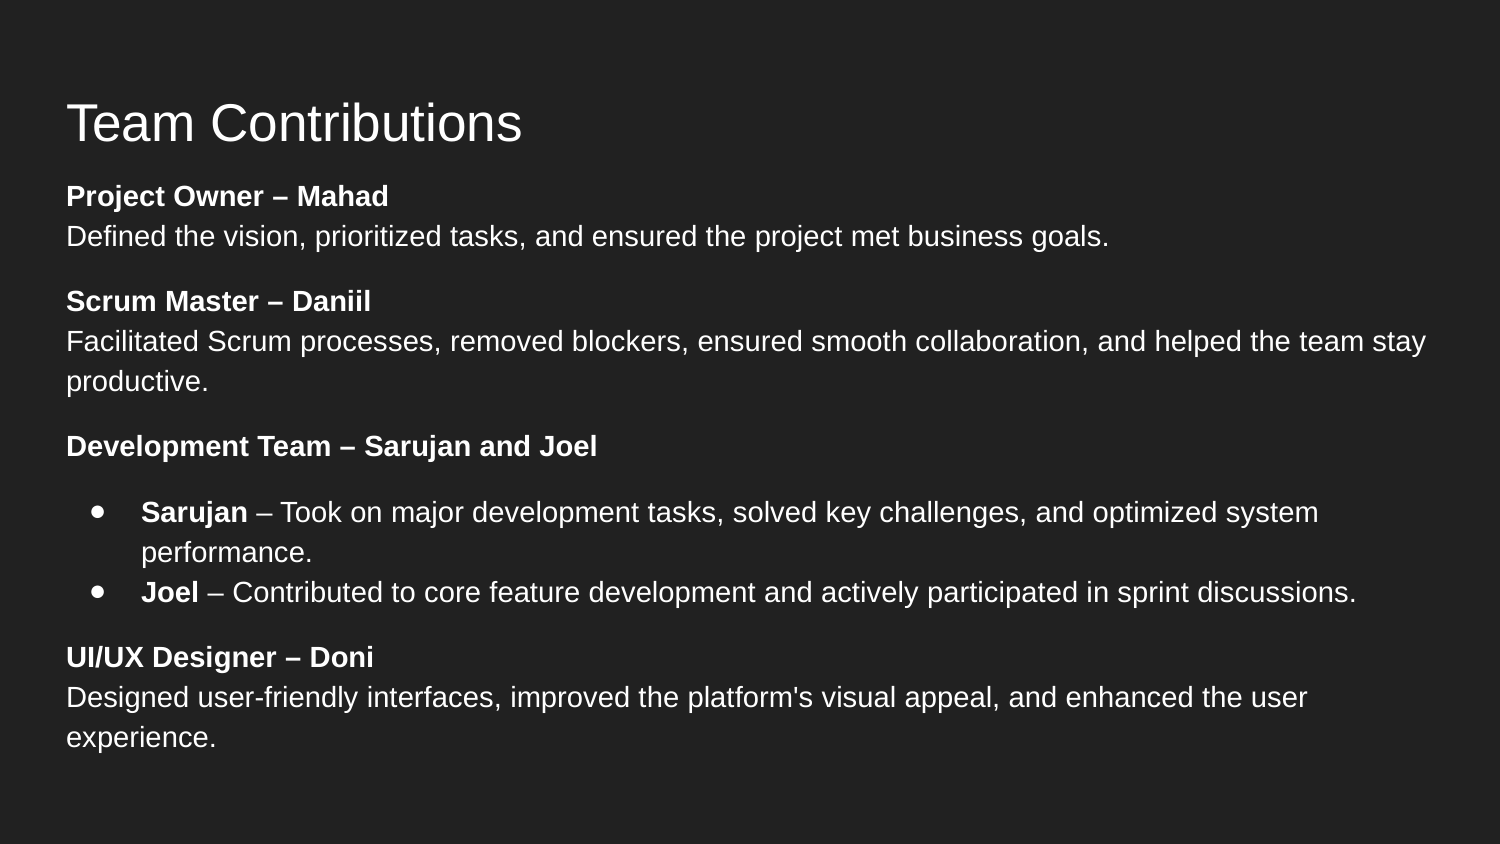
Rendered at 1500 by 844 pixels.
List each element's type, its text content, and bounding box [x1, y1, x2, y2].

list Project Owner – Mahad Defined the vision, prioritized tasks, and ensured the project met business goals. Scrum Master – Daniil Facilitated Scrum processes, removed blockers, ensured smooth collaboration, and helped the team stay productive. Development Team – Sarujan and Joel Sarujan – Took on major development tasks, solved key challenges, and optimized system performance. Joel – Contributed to core feature development and actively participated in sprint discussions. UI/UX Designer – Doni Designed user-friendly interfaces, improved the platform's visual appeal, and enhanced the user experience. [51, 156, 1449, 718]
title Team Contributions [51, 72, 1449, 156]
